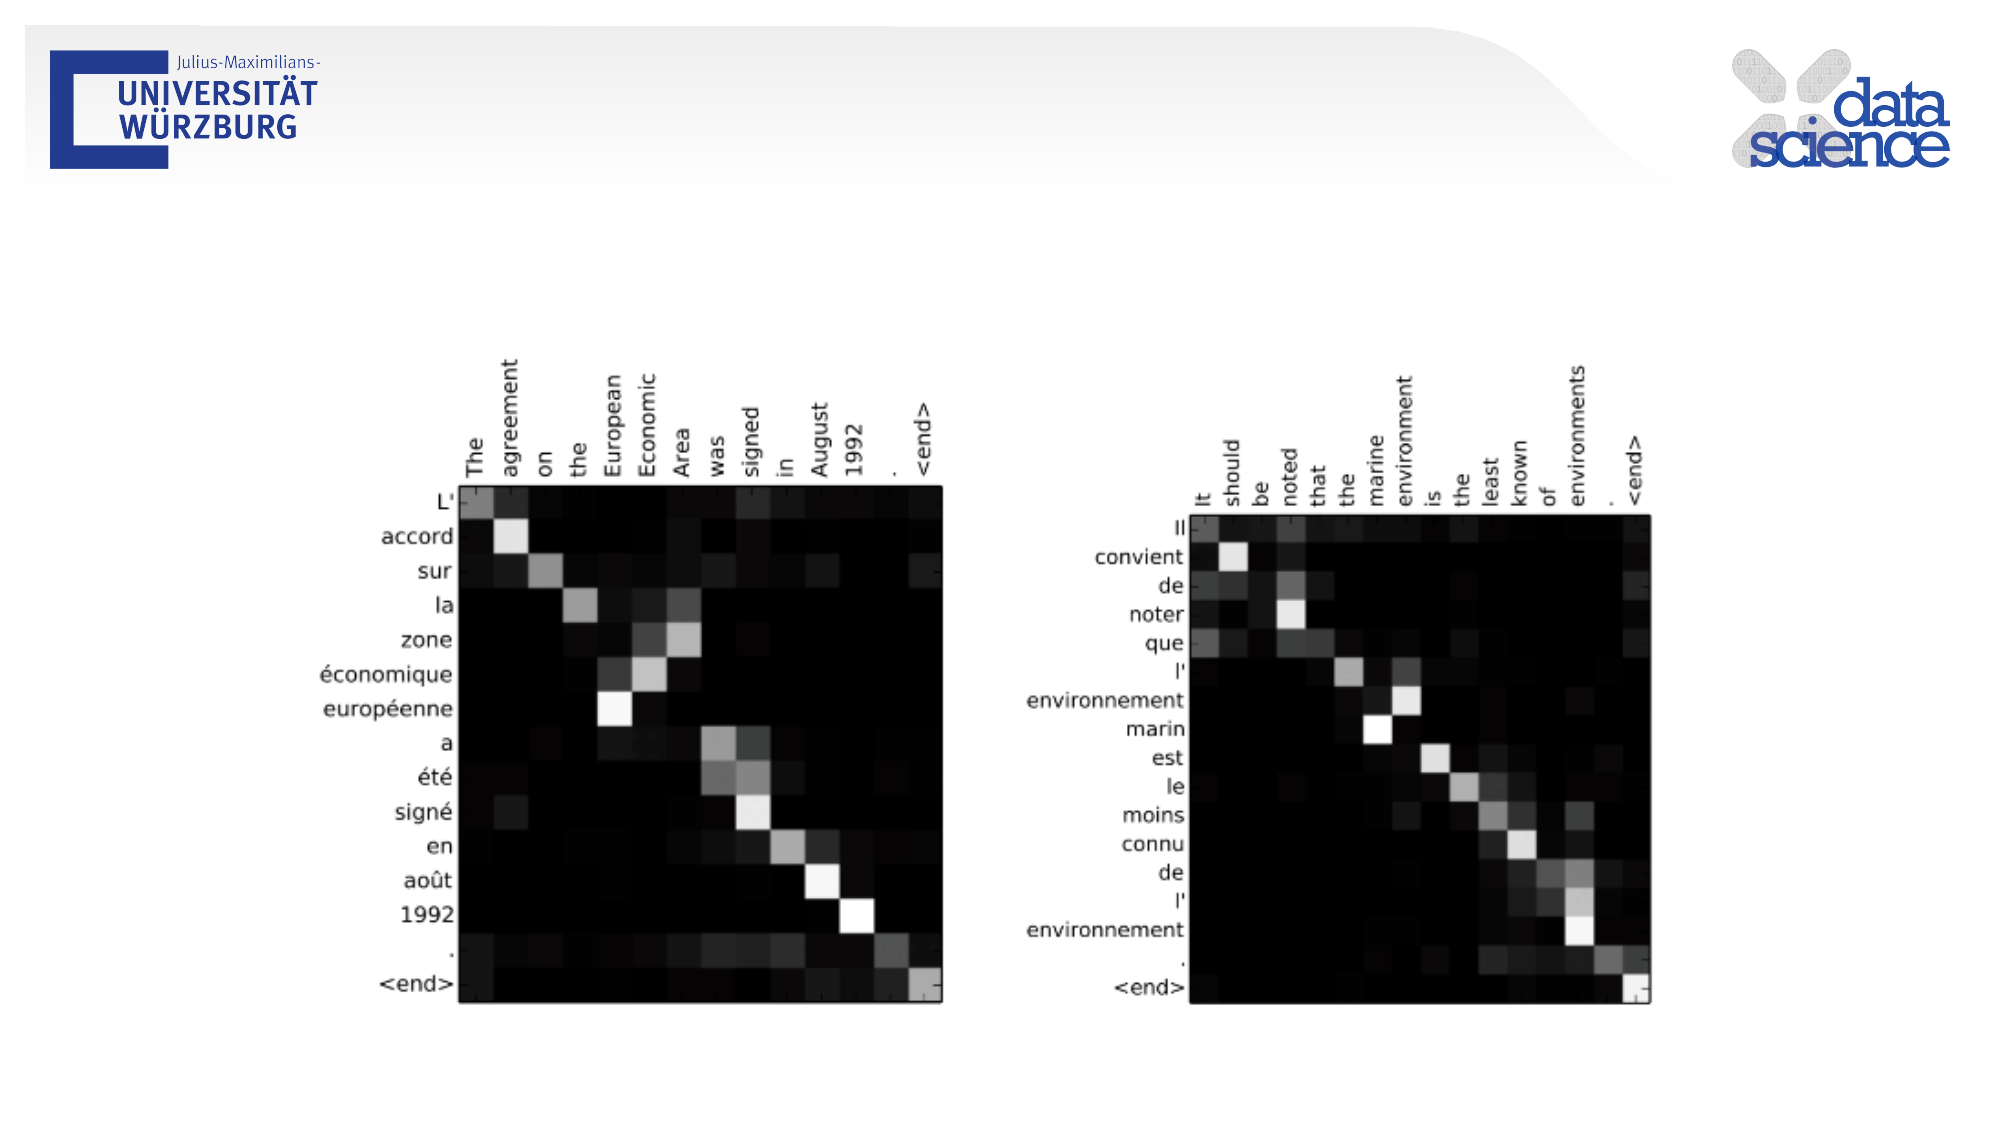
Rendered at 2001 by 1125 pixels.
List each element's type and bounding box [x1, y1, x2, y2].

picture [1732, 49, 1950, 168]
picture [313, 347, 1665, 1014]
picture [50, 50, 321, 169]
